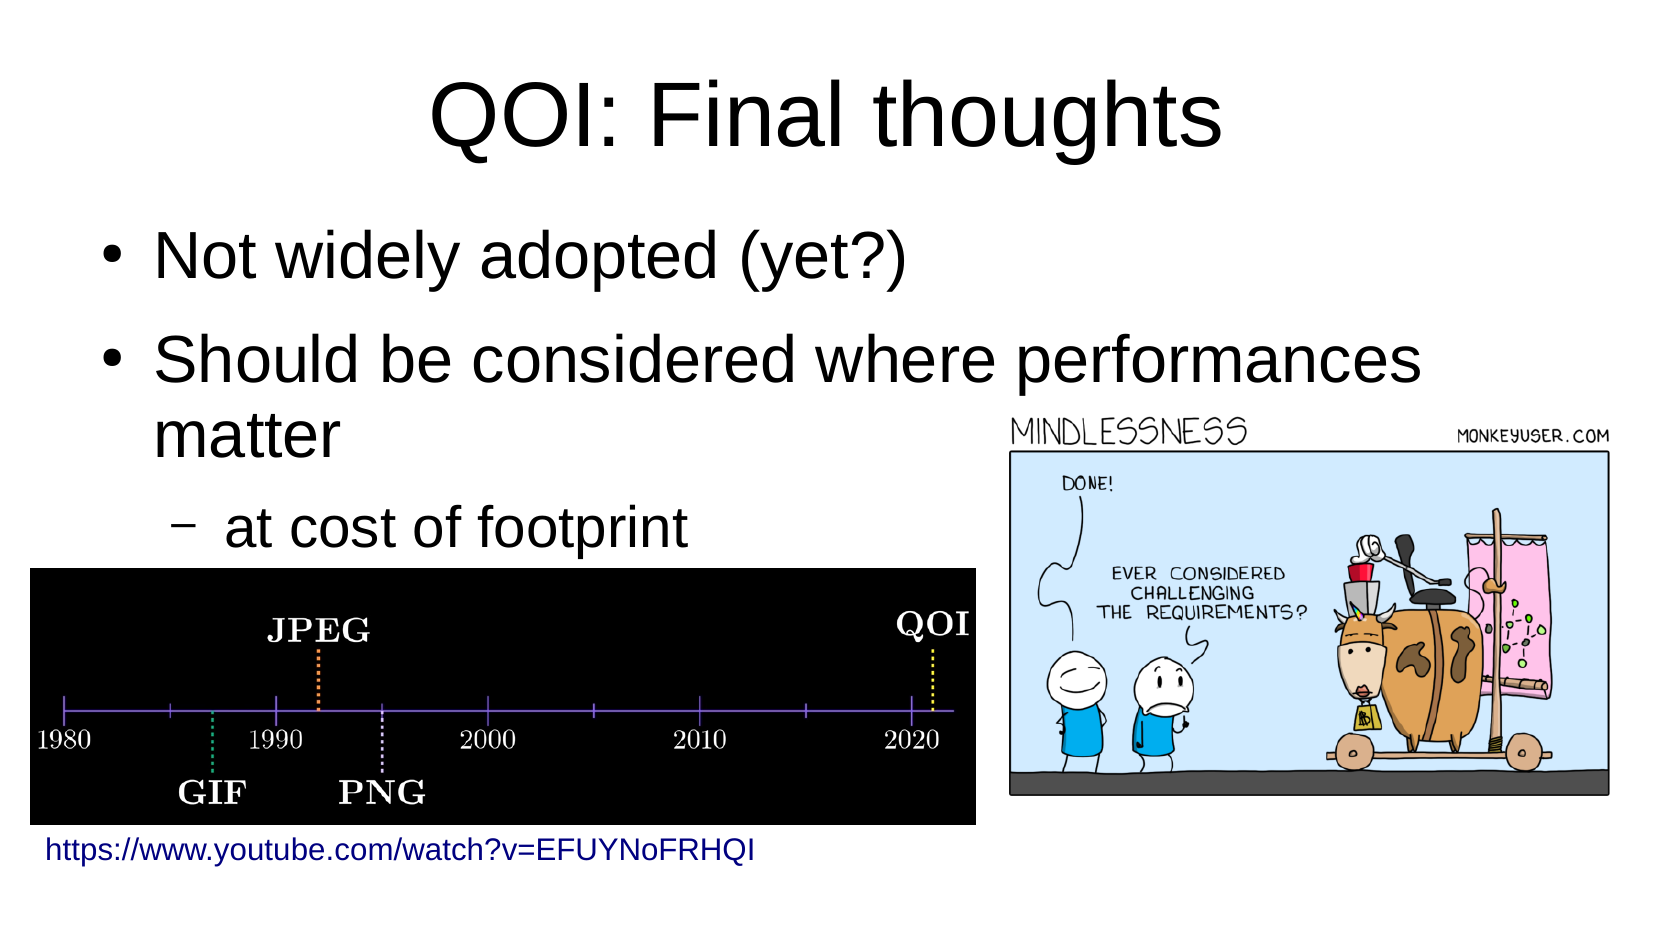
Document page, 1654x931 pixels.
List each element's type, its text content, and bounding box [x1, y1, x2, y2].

title QOI: Final thoughts [82, 37, 1571, 193]
picture [1006, 412, 1613, 801]
list Not widely adopted (yet?) Should be considered where performances matter at cost of footprint [82, 217, 1571, 758]
text_box https://www.youtube.com/watch?v=EFUYNoFRHQI [30, 825, 781, 875]
picture [30, 568, 976, 826]
